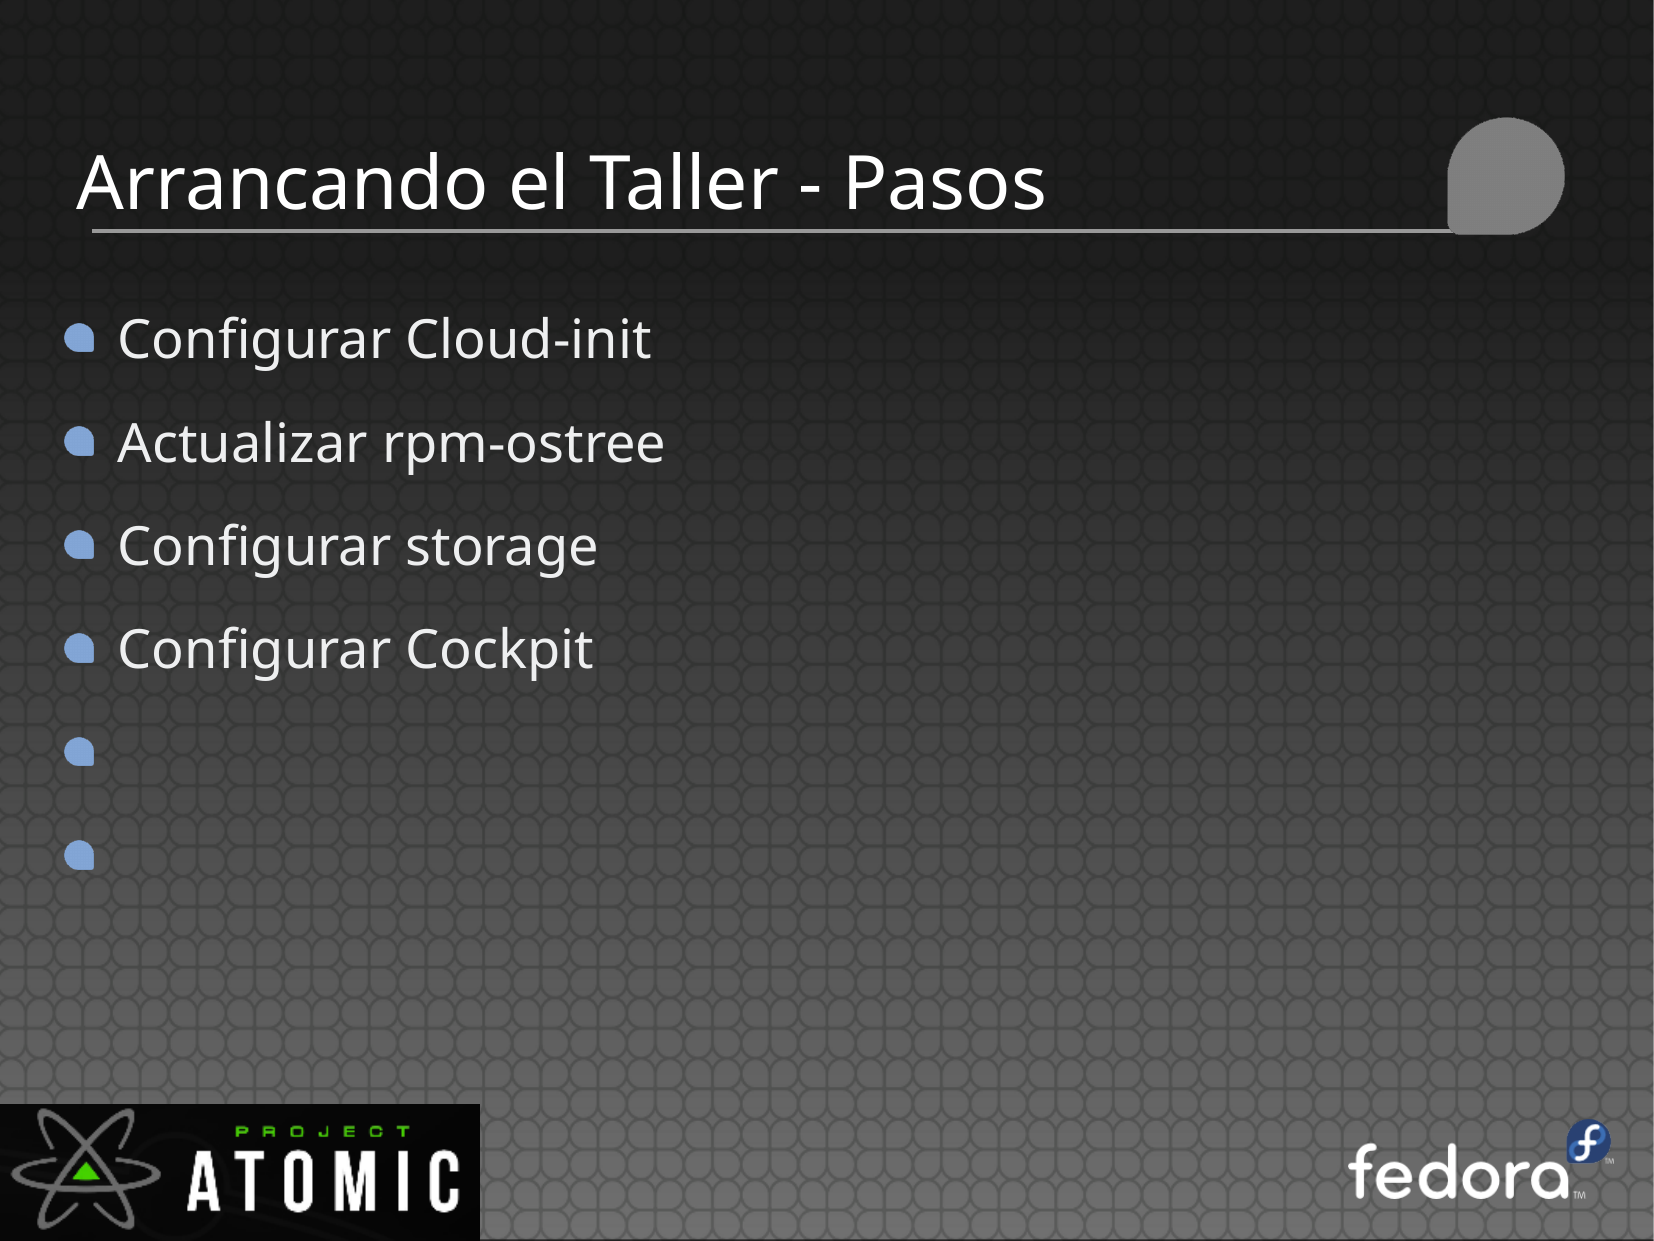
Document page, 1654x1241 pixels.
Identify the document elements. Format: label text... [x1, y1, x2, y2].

picture [0, 0, 1654, 1241]
list Configurar Cloud-init Actualizar rpm-ostree Configurar storage Configurar Cockpit [46, 300, 1536, 1105]
title Arrancando el Taller - Pasos [76, 112, 1566, 249]
